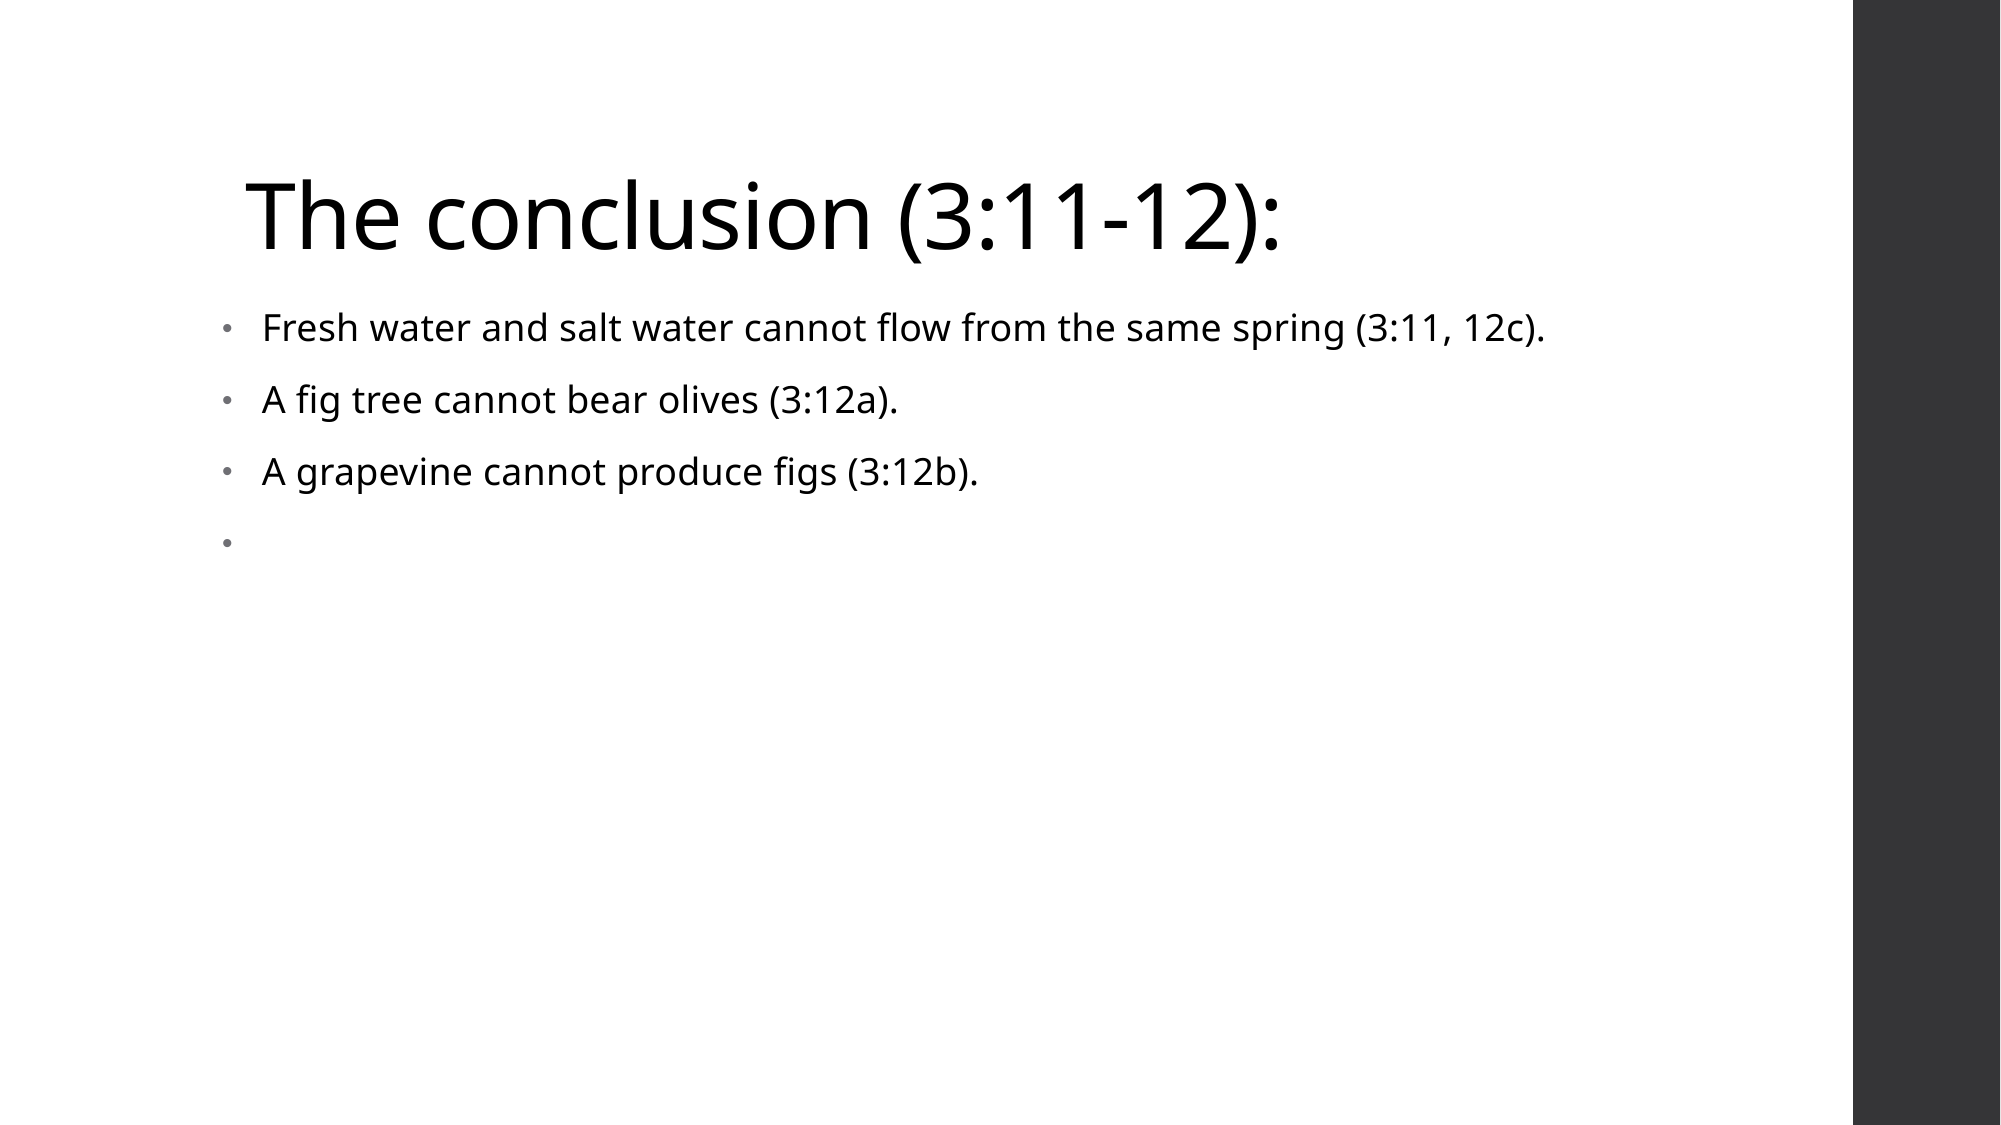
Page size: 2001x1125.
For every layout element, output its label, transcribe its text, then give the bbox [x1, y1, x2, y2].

list Fresh water and salt water cannot flow from the same spring (3:11, 12c). A fig tree cannot bear olives (3:12a). A grapevine cannot produce figs (3:12b). [206, 299, 1617, 1014]
title The conclusion (3:11-12): [206, 60, 1797, 278]
